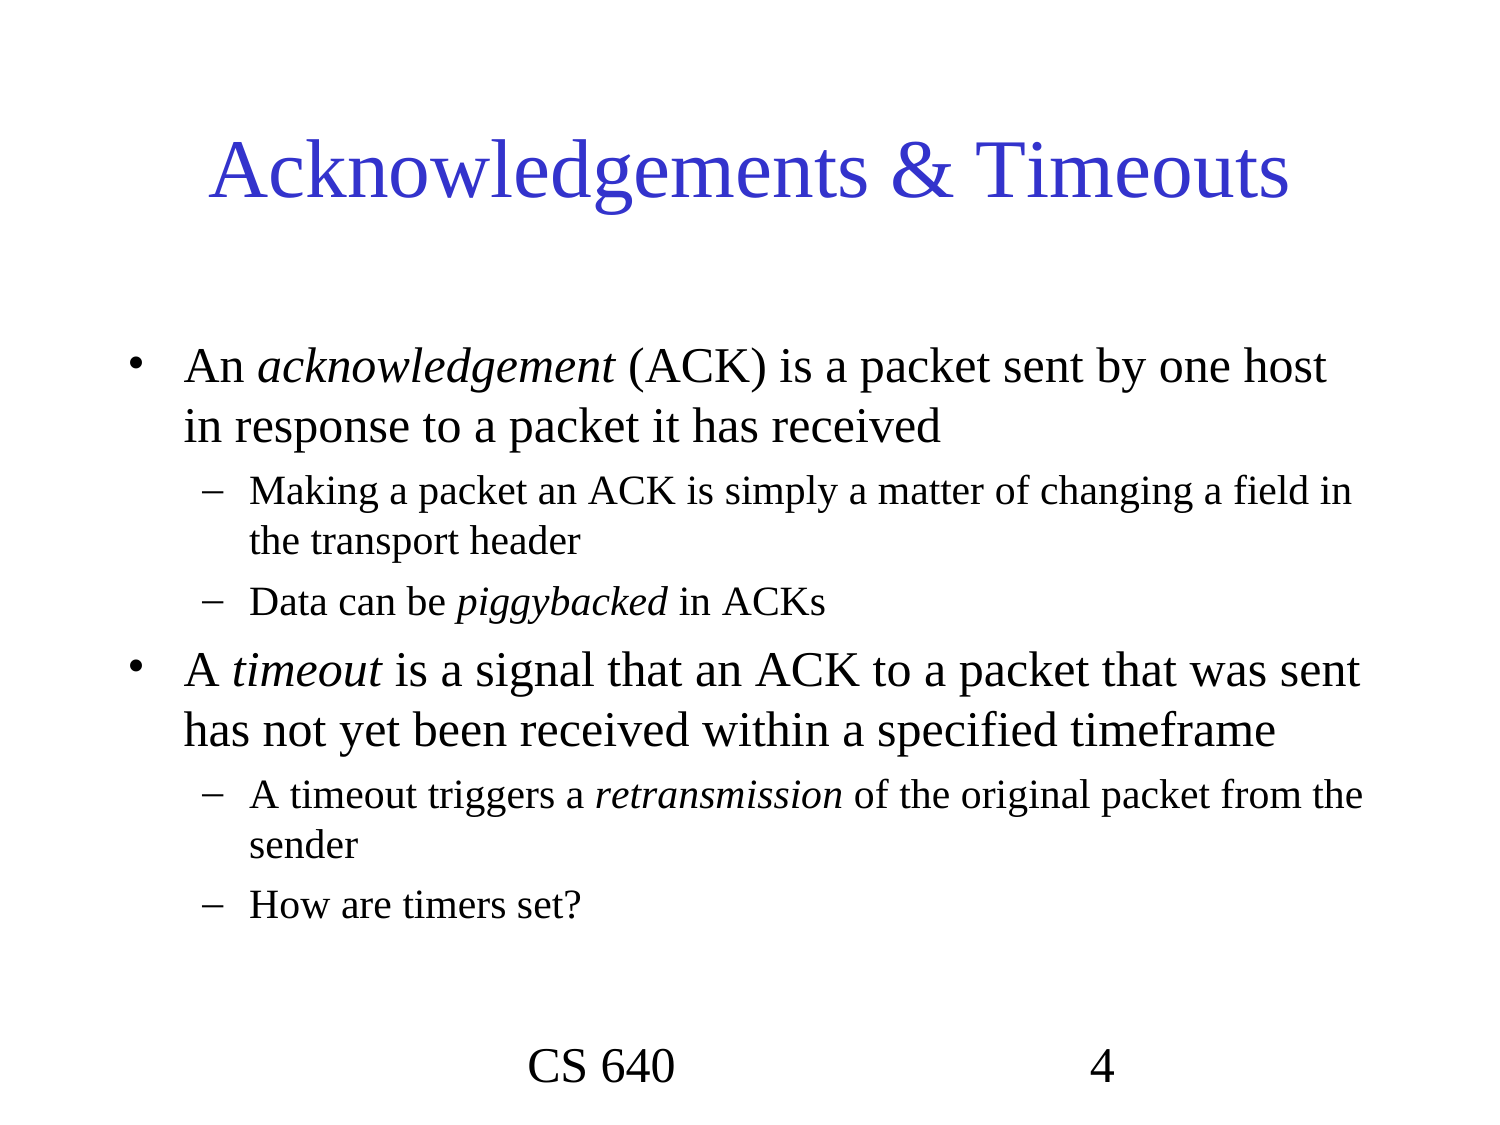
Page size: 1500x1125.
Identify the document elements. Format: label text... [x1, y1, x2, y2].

list An acknowledgement (ACK) is a packet sent by one host in response to a packet it has received Making a packet an ACK is simply a matter of changing a field in the transport header Data can be piggybacked in ACKs A timeout is a signal that an ACK to a packet that was sent has not yet been received within a specified timeframe A timeout triggers a retransmission of the original packet from the sender How are timers set? [112, 324, 1388, 1001]
title Acknowledgements & Timeouts [112, 99, 1388, 228]
